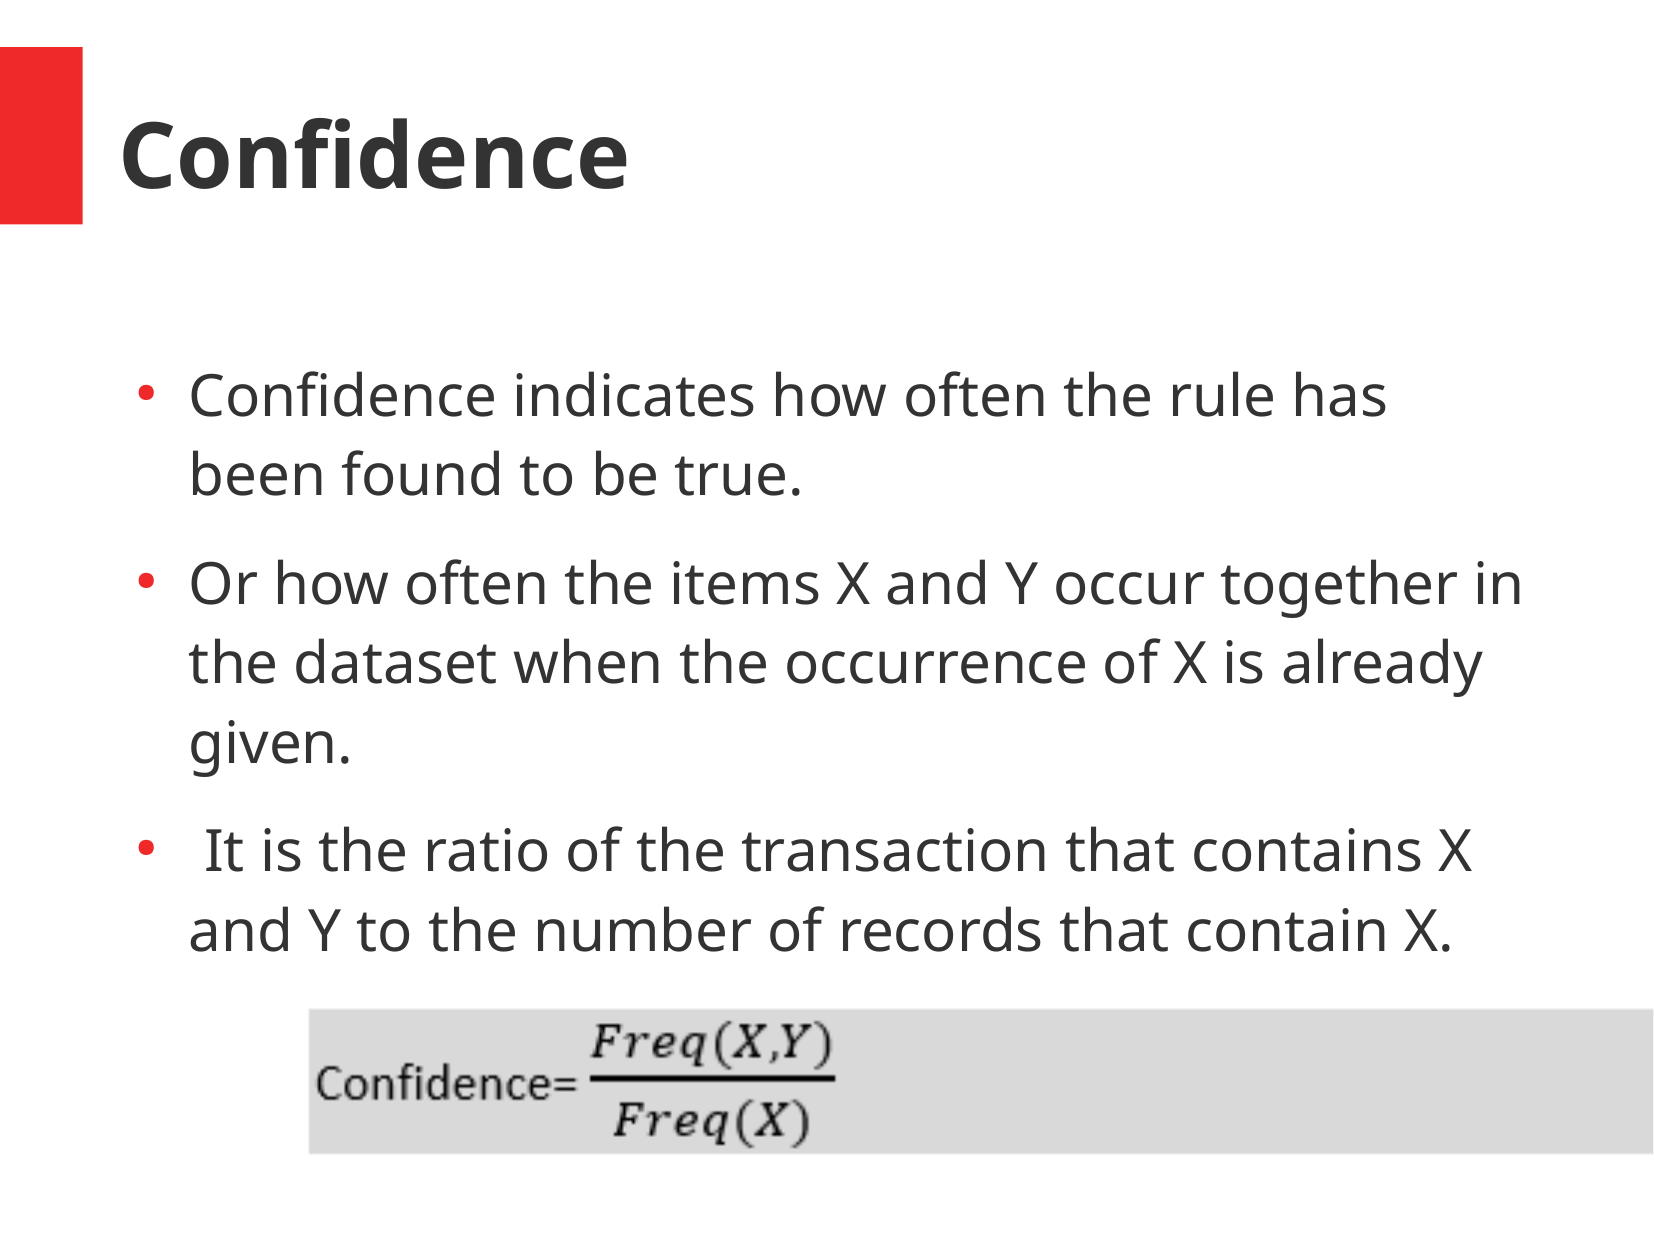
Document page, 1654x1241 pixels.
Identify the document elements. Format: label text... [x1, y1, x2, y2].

title Confidence [118, 49, 1571, 257]
picture [295, 995, 1654, 1170]
list Confidence indicates how often the rule has been found to be true. Or how often the items X and Y occur together in the dataset when the occurrence of X is already given. It is the ratio of the transaction that contains X and Y to the number of records that contain X. [118, 354, 1536, 1074]
